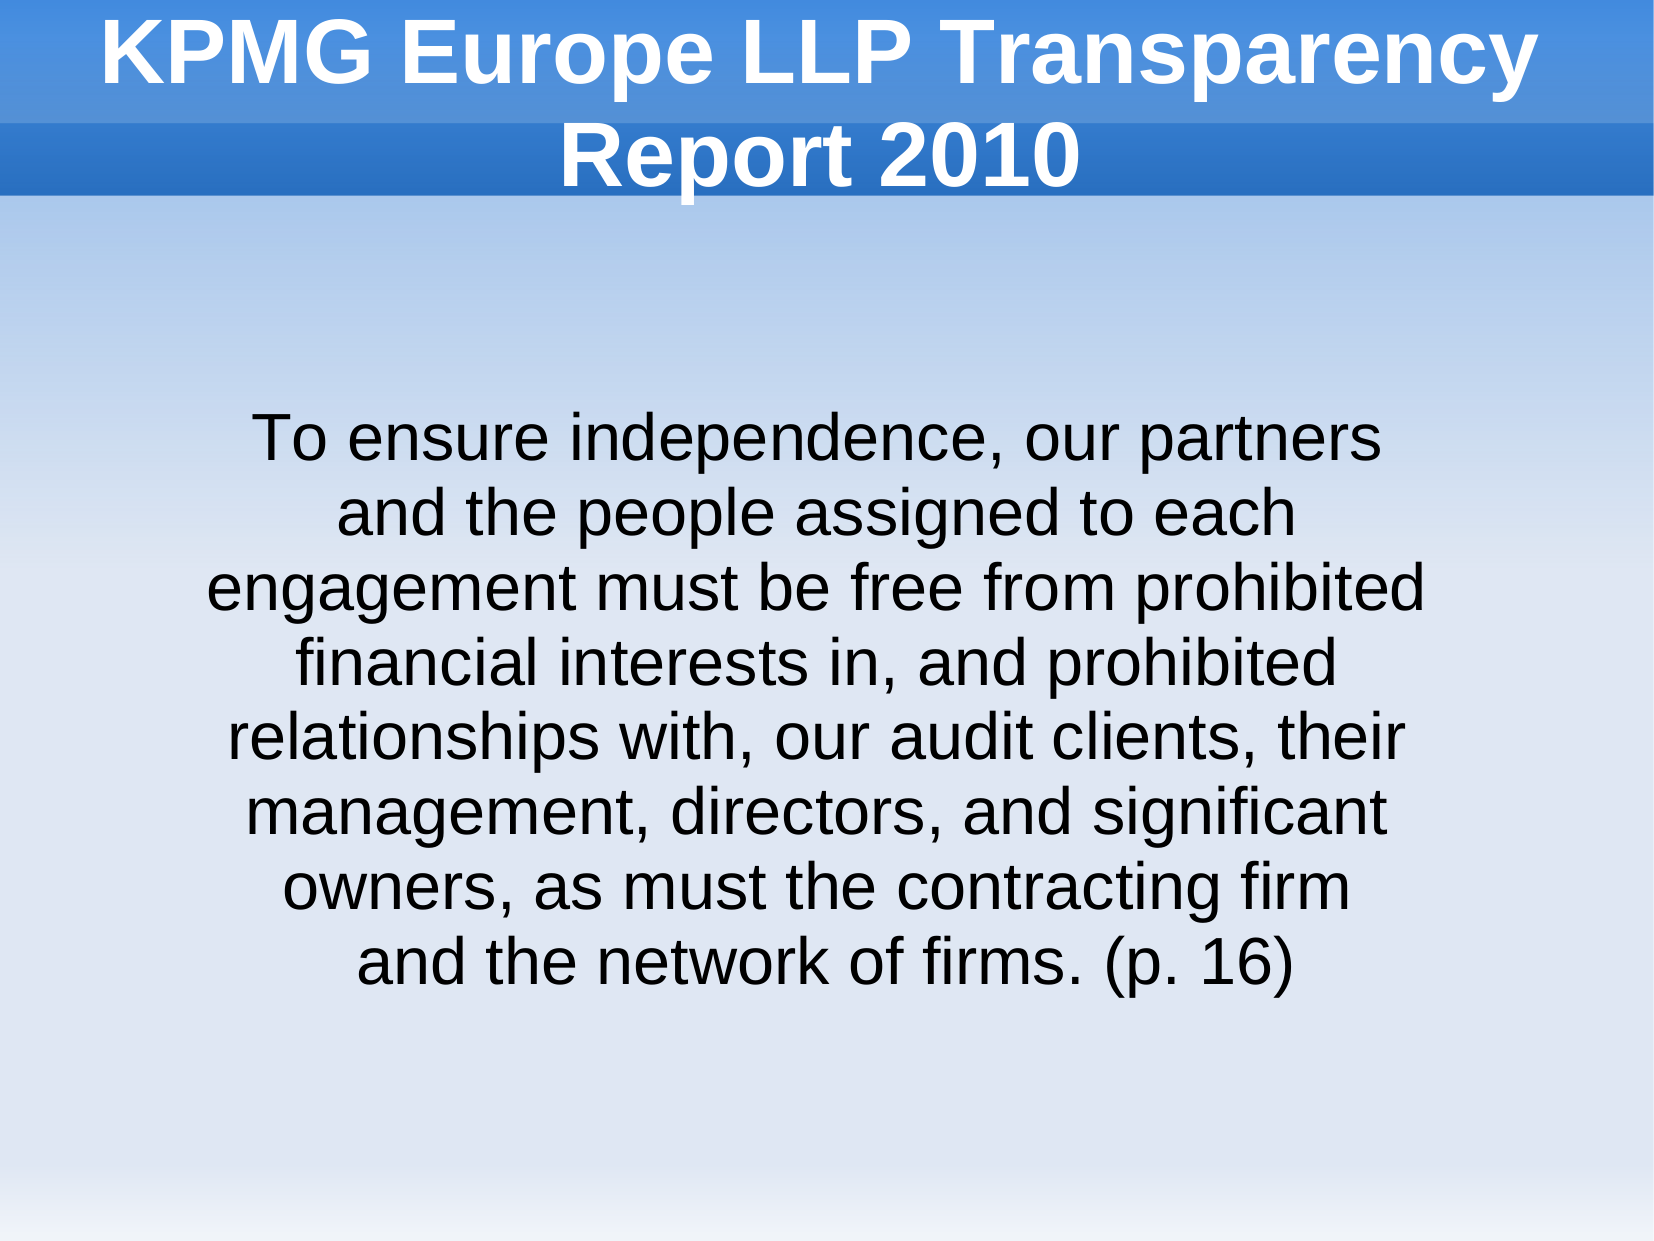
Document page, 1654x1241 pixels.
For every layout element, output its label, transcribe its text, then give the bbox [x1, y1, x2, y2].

picture [0, 0, 1654, 1241]
title KPMG Europe LLP Transparency Report 2010 [76, 1, 1565, 207]
subtitle To ensure independence, our partners and the people assigned to each engagement must be free from prohibited financial interests in, and prohibited relationships with, our audit clients, their management, directors, and significant owners, as must the contracting firm and the network of firms. (p. 16) [82, 297, 1571, 1102]
